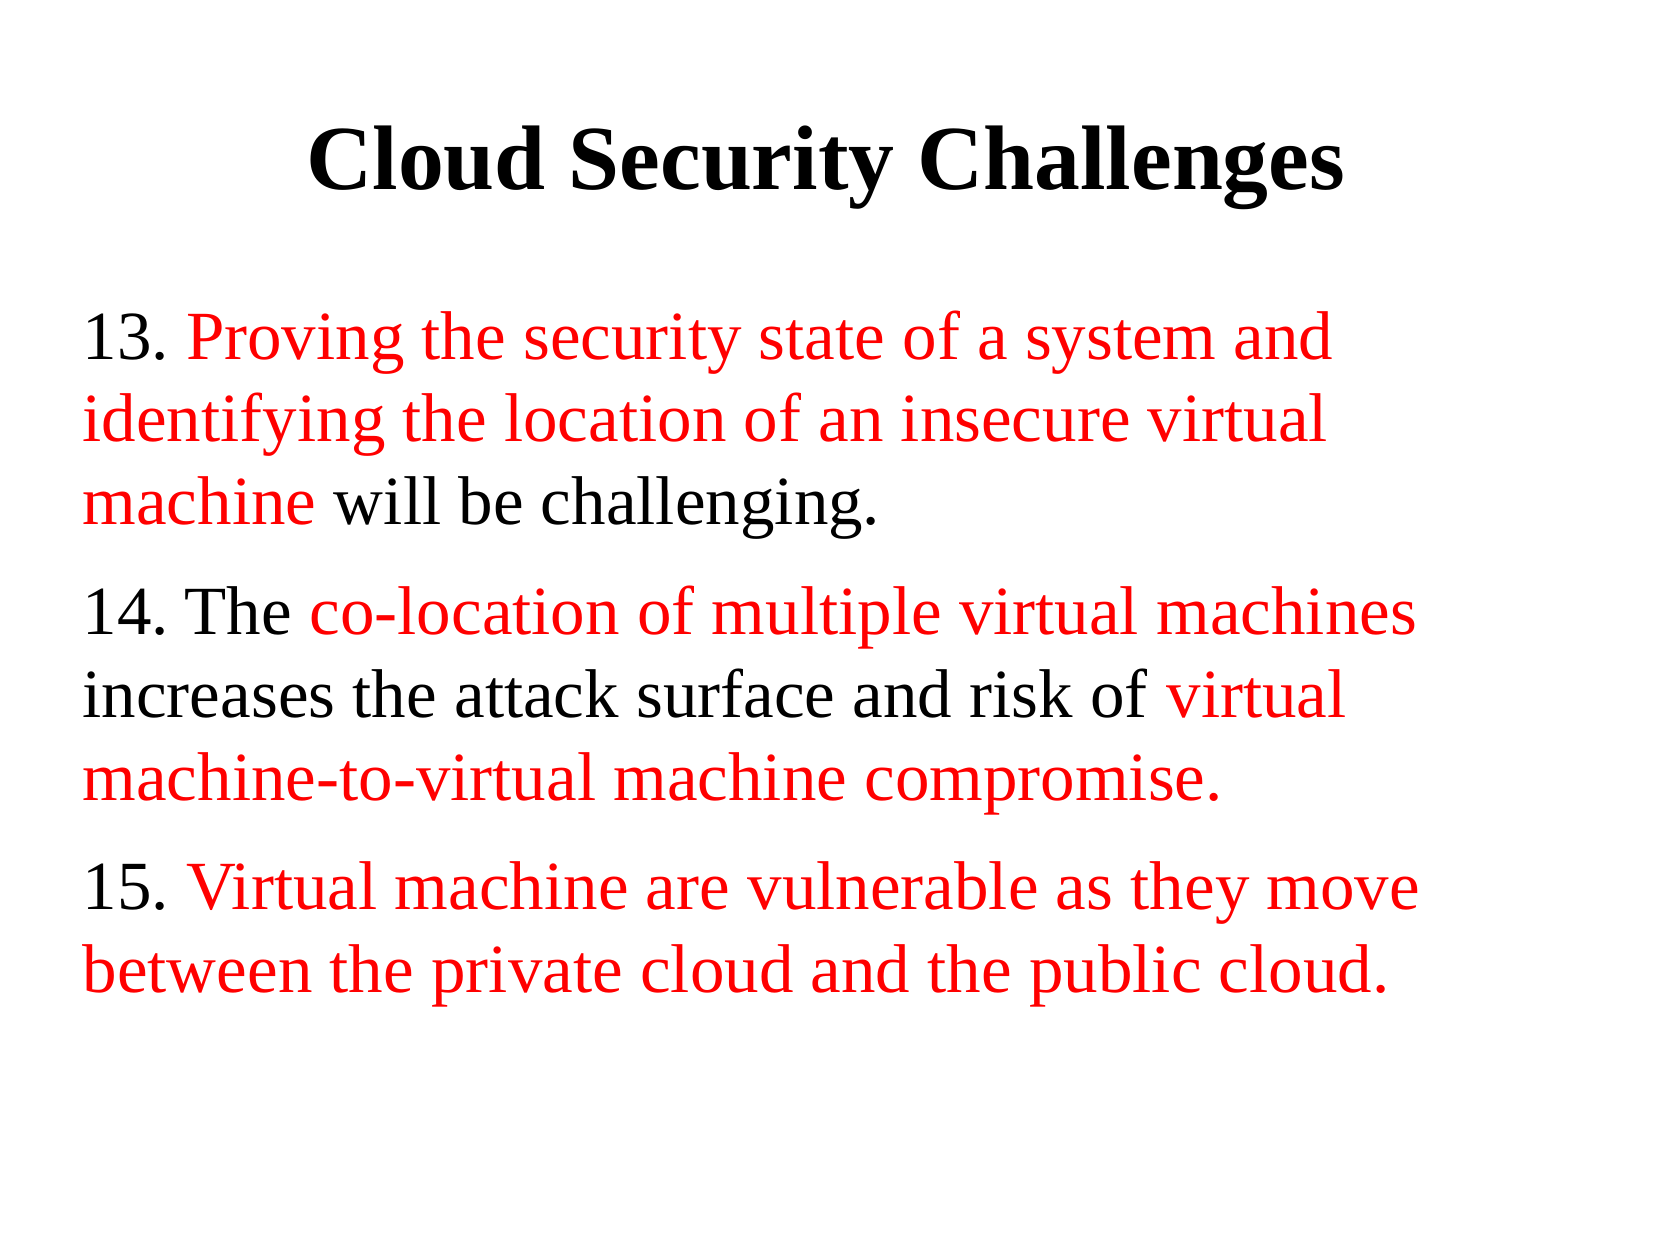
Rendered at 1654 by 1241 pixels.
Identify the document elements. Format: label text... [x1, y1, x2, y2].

list 13. Proving the security state of a system and identifying the location of an insecure virtual machine will be challenging. 14. The co-location of multiple virtual machines increases the attack surface and risk of virtual machine-to-virtual machine compromise. 15. Virtual machine are vulnerable as they move between the private cloud and the public cloud. [82, 290, 1571, 1010]
title Cloud Security Challenges [82, 49, 1571, 257]
